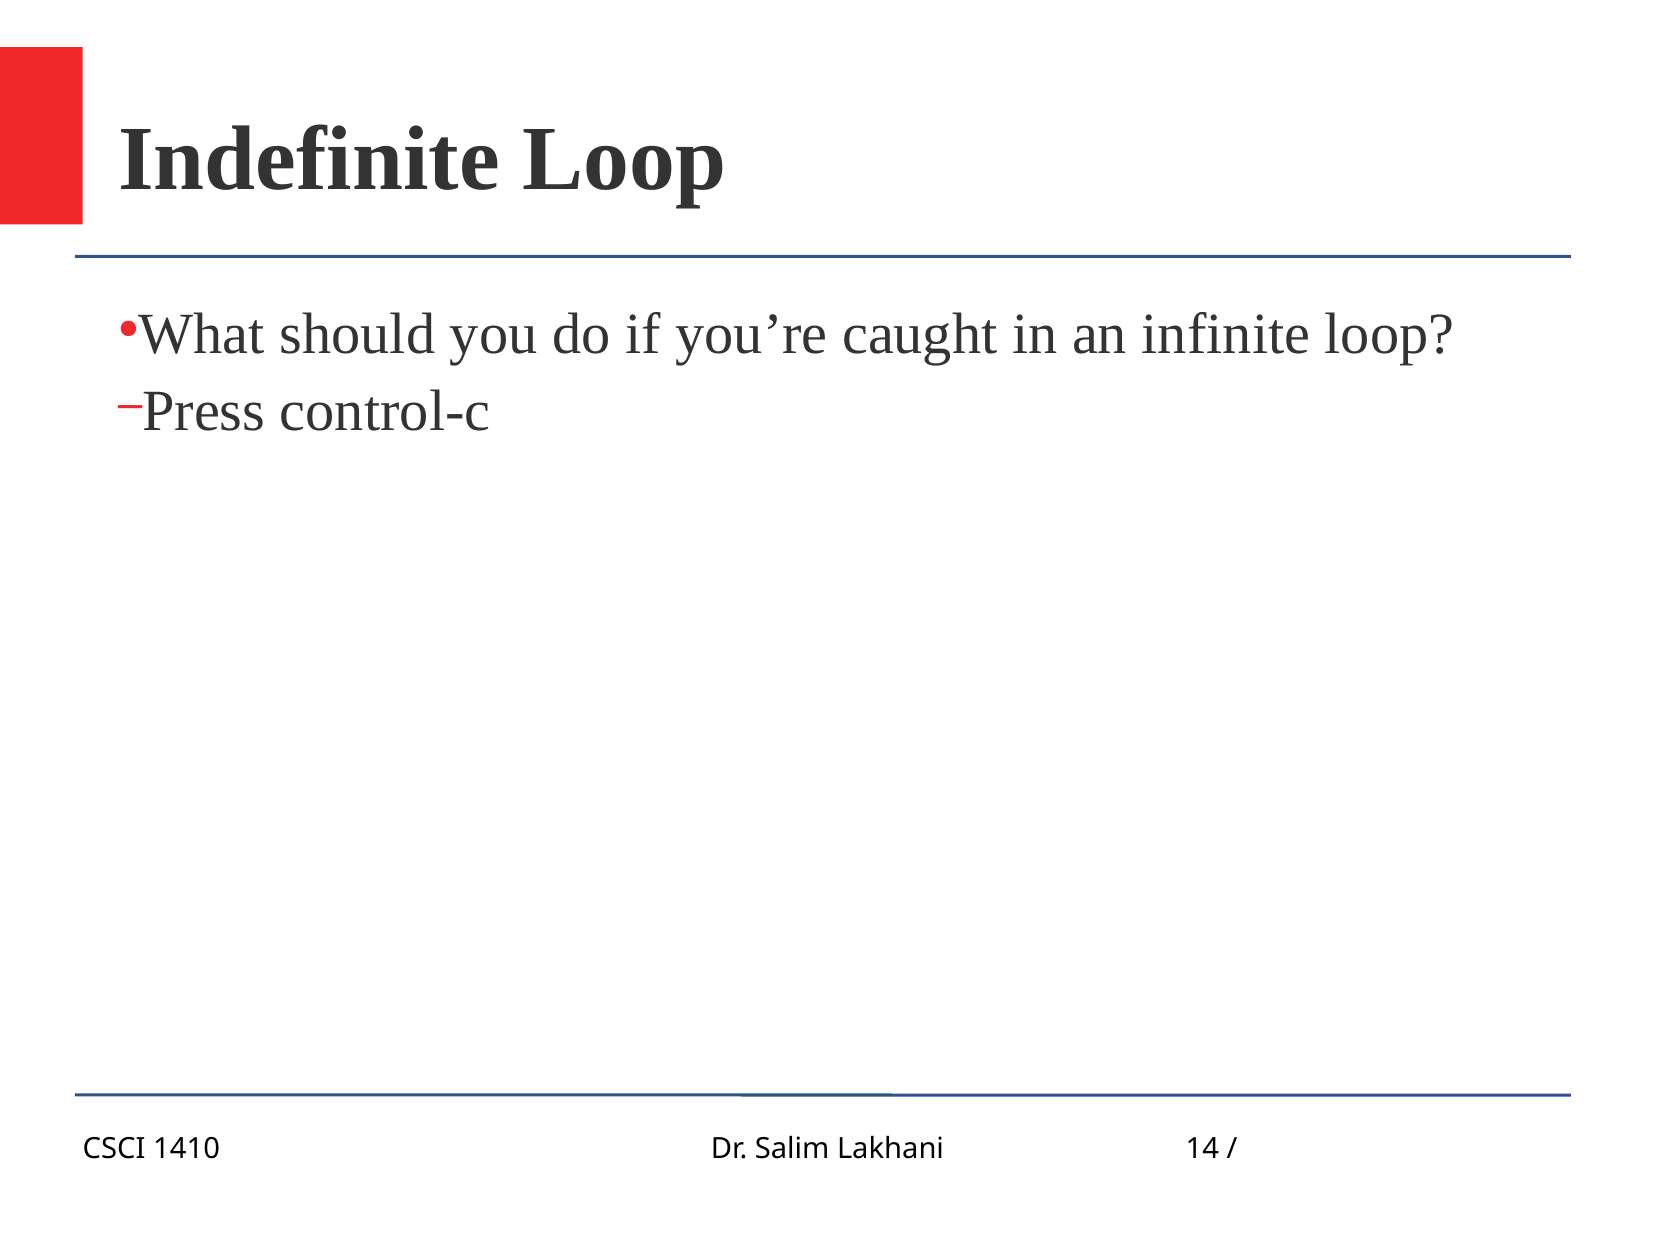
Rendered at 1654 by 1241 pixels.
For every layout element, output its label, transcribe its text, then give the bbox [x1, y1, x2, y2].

text_box Dr. Salim Lakhani [565, 1129, 1090, 1216]
text_box CSCI 1410 [82, 1129, 468, 1216]
title Indefinite Loop [118, 49, 1571, 257]
text_box / [1185, 1129, 1571, 1216]
list What should you do if you’re caught in an infinite loop? Press control-c [118, 295, 1536, 1080]
